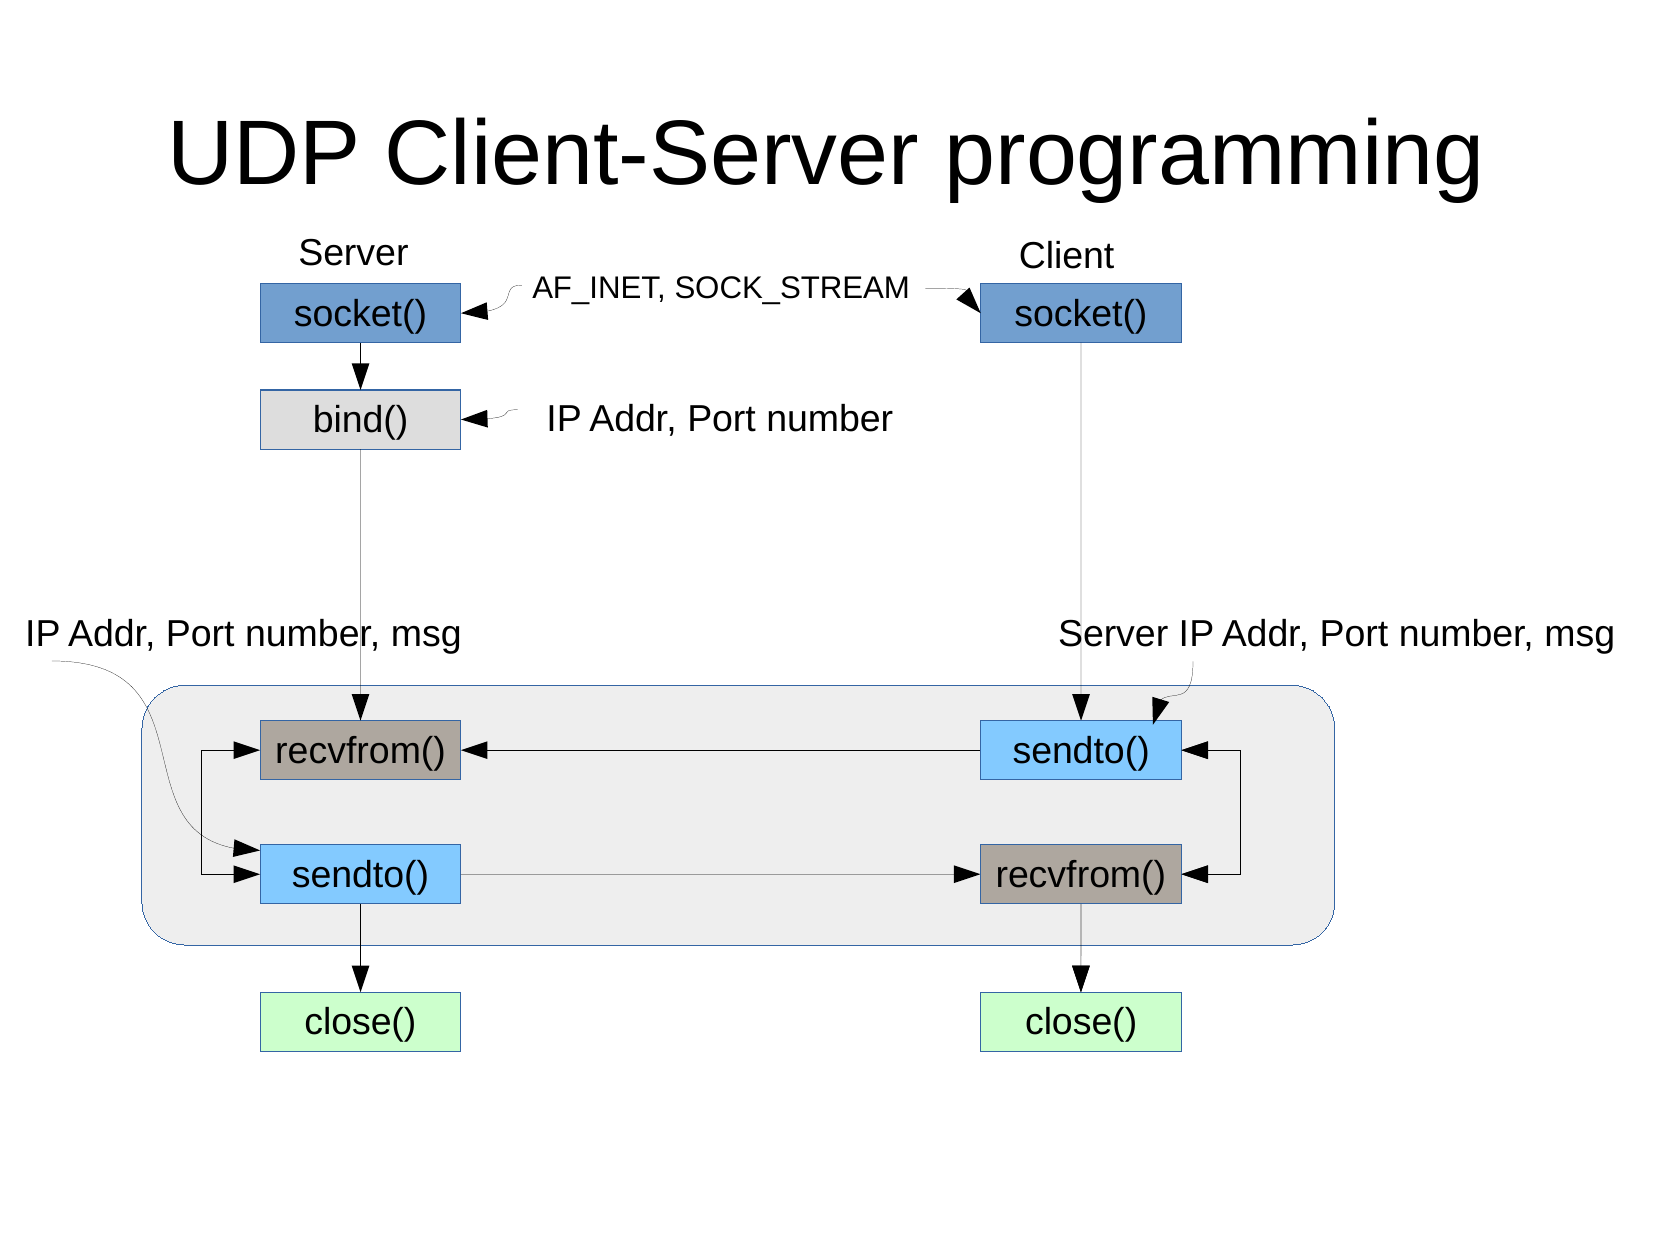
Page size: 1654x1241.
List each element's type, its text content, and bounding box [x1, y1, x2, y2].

text_box Client [1004, 226, 1217, 284]
text_box bind() [260, 390, 461, 450]
title UDP Client-Server programming [82, 49, 1571, 257]
text_box [361, 685, 1080, 750]
text_box [1082, 685, 1335, 946]
text_box [1082, 685, 1189, 720]
text_box Server [283, 224, 449, 282]
text_box [361, 875, 1080, 946]
text_box [202, 751, 1240, 874]
text_box [202, 837, 260, 874]
text_box [141, 709, 360, 946]
text_box sendto() [260, 844, 461, 904]
text_box Server IP Addr, Port number, msg [1043, 604, 1080, 662]
text_box recvfrom() [980, 844, 1182, 904]
text_box Server IP Addr, Port number, msg [1082, 604, 1630, 662]
text_box recvfrom() [260, 720, 461, 780]
text_box AF_INET, SOCK_STREAM [517, 263, 926, 314]
text_box IP Addr, Port number, msg [361, 604, 477, 662]
text_box IP Addr, Port number, msg [0, 604, 360, 662]
text_box socket() [260, 283, 461, 343]
text_box close() [260, 992, 461, 1052]
text_box socket() [980, 283, 1182, 343]
text_box [147, 685, 360, 833]
text_box close() [980, 992, 1182, 1052]
text_box IP Addr, Port number [531, 389, 909, 447]
text_box sendto() [980, 720, 1182, 780]
